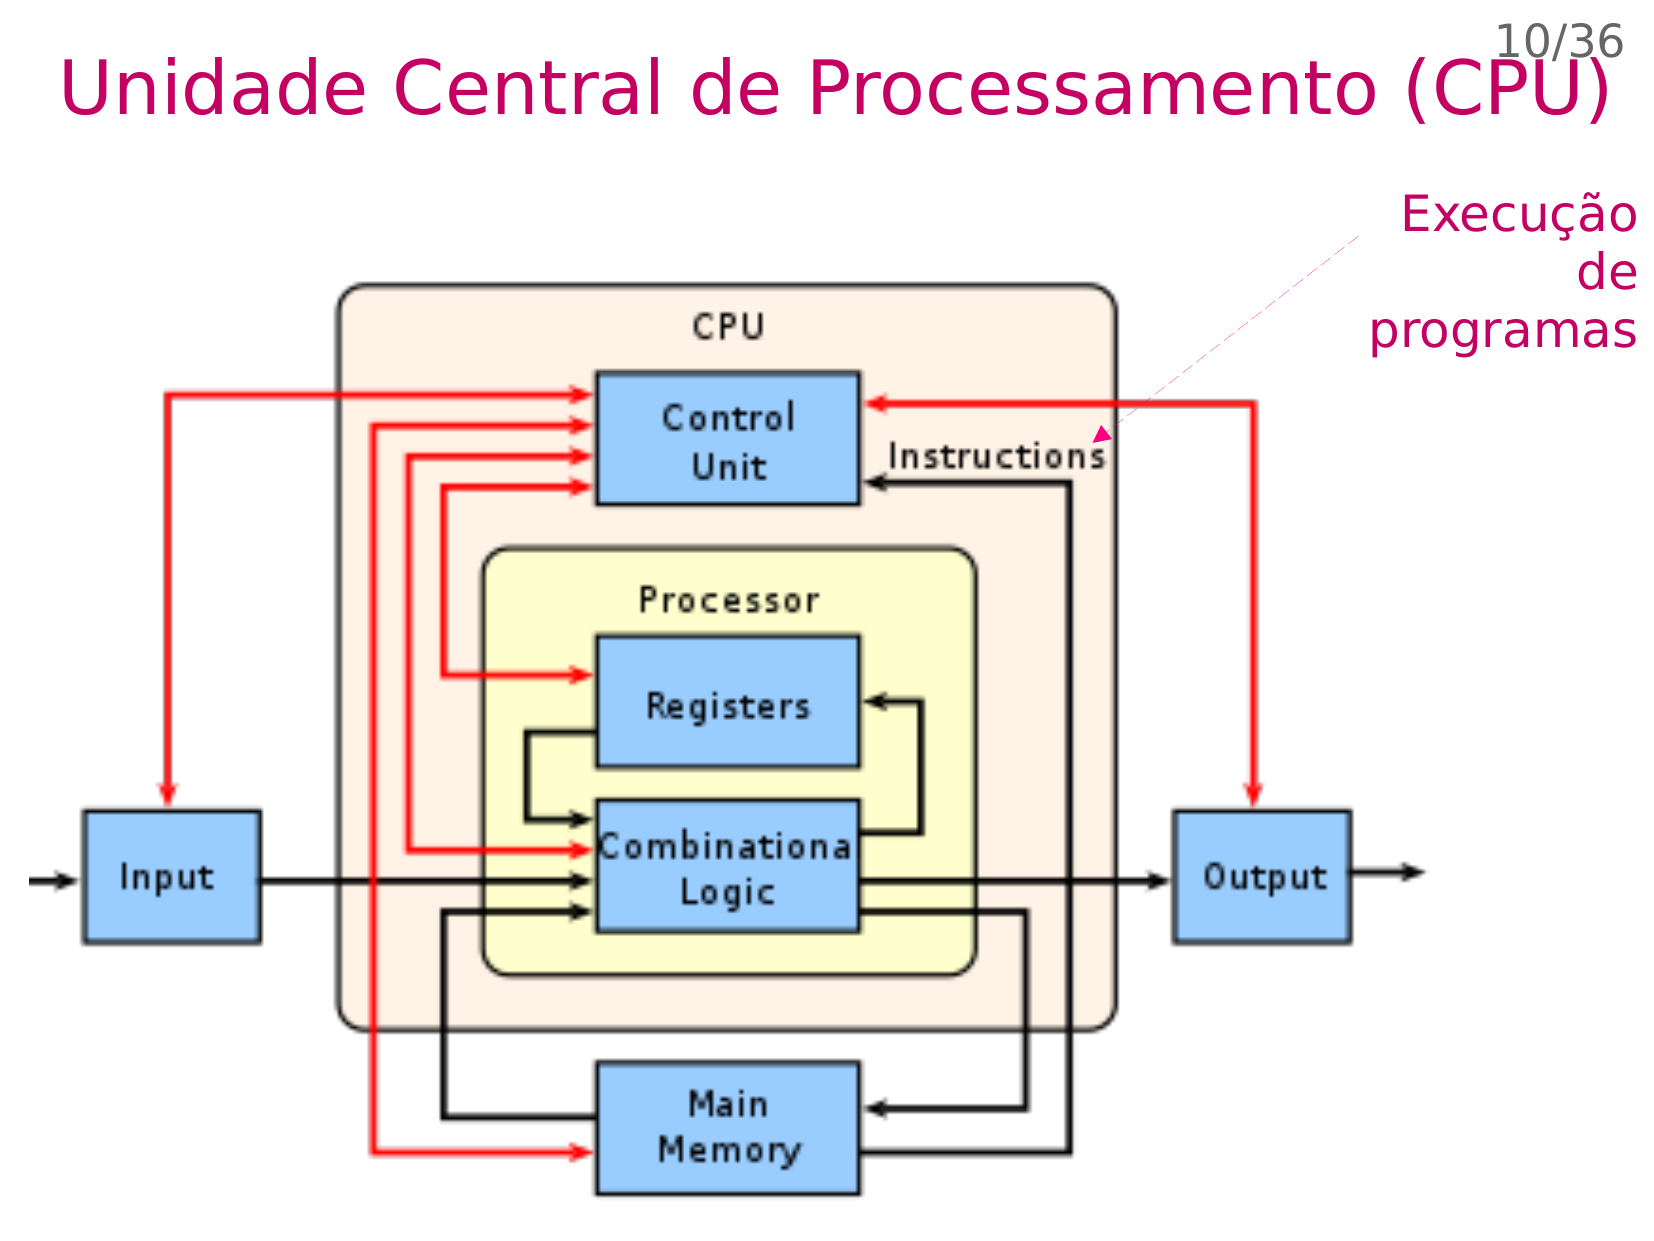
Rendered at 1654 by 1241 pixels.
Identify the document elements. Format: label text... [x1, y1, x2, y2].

title Unidade Central de Processamento (CPU) [59, 29, 1625, 148]
picture [29, 265, 1430, 1224]
text_box Execução de programas [1328, 177, 1654, 384]
